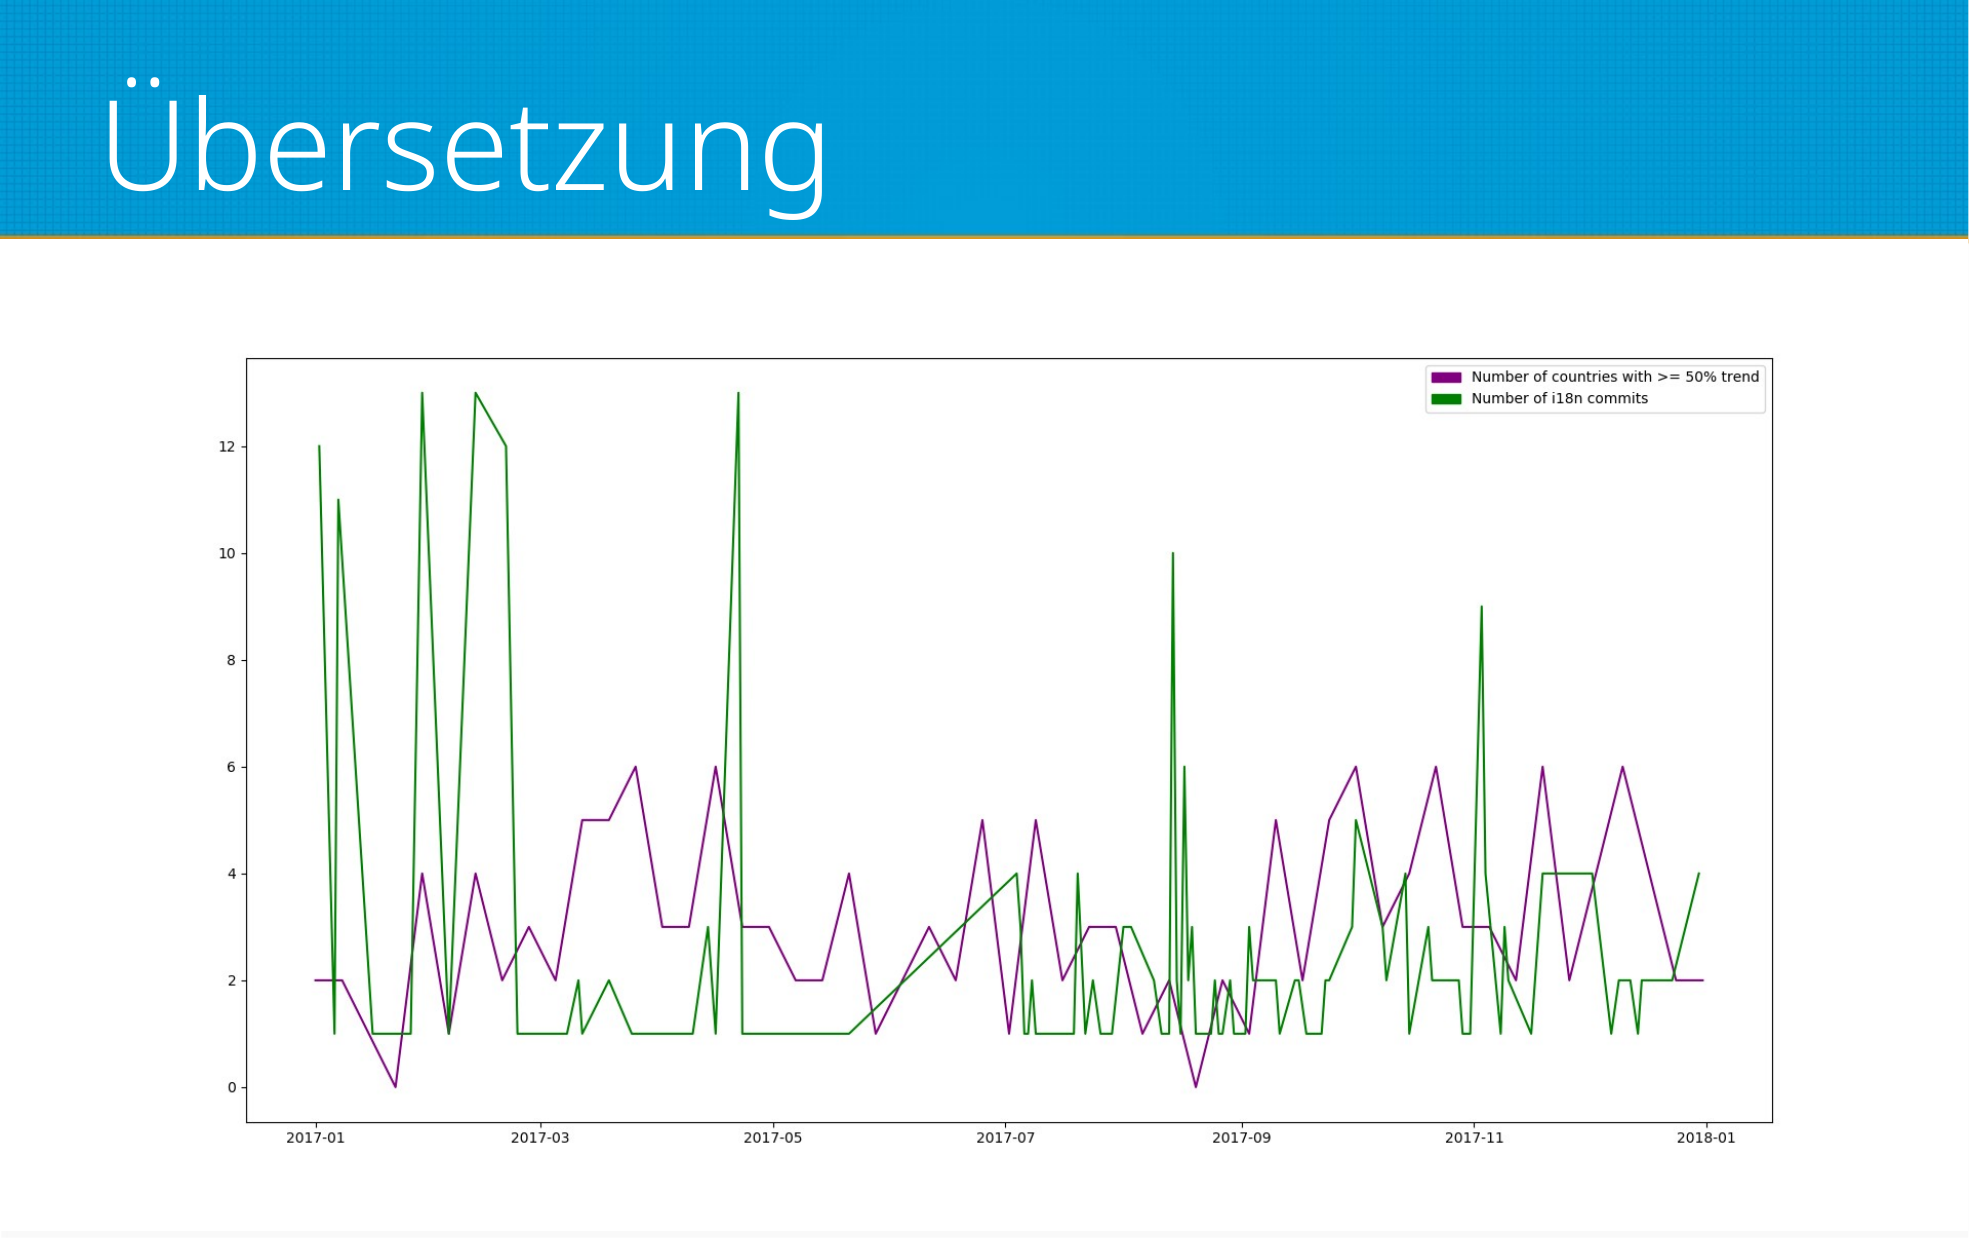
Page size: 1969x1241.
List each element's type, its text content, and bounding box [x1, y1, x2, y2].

title Übersetzung [98, 19, 1870, 227]
picture [0, 233, 1969, 1241]
